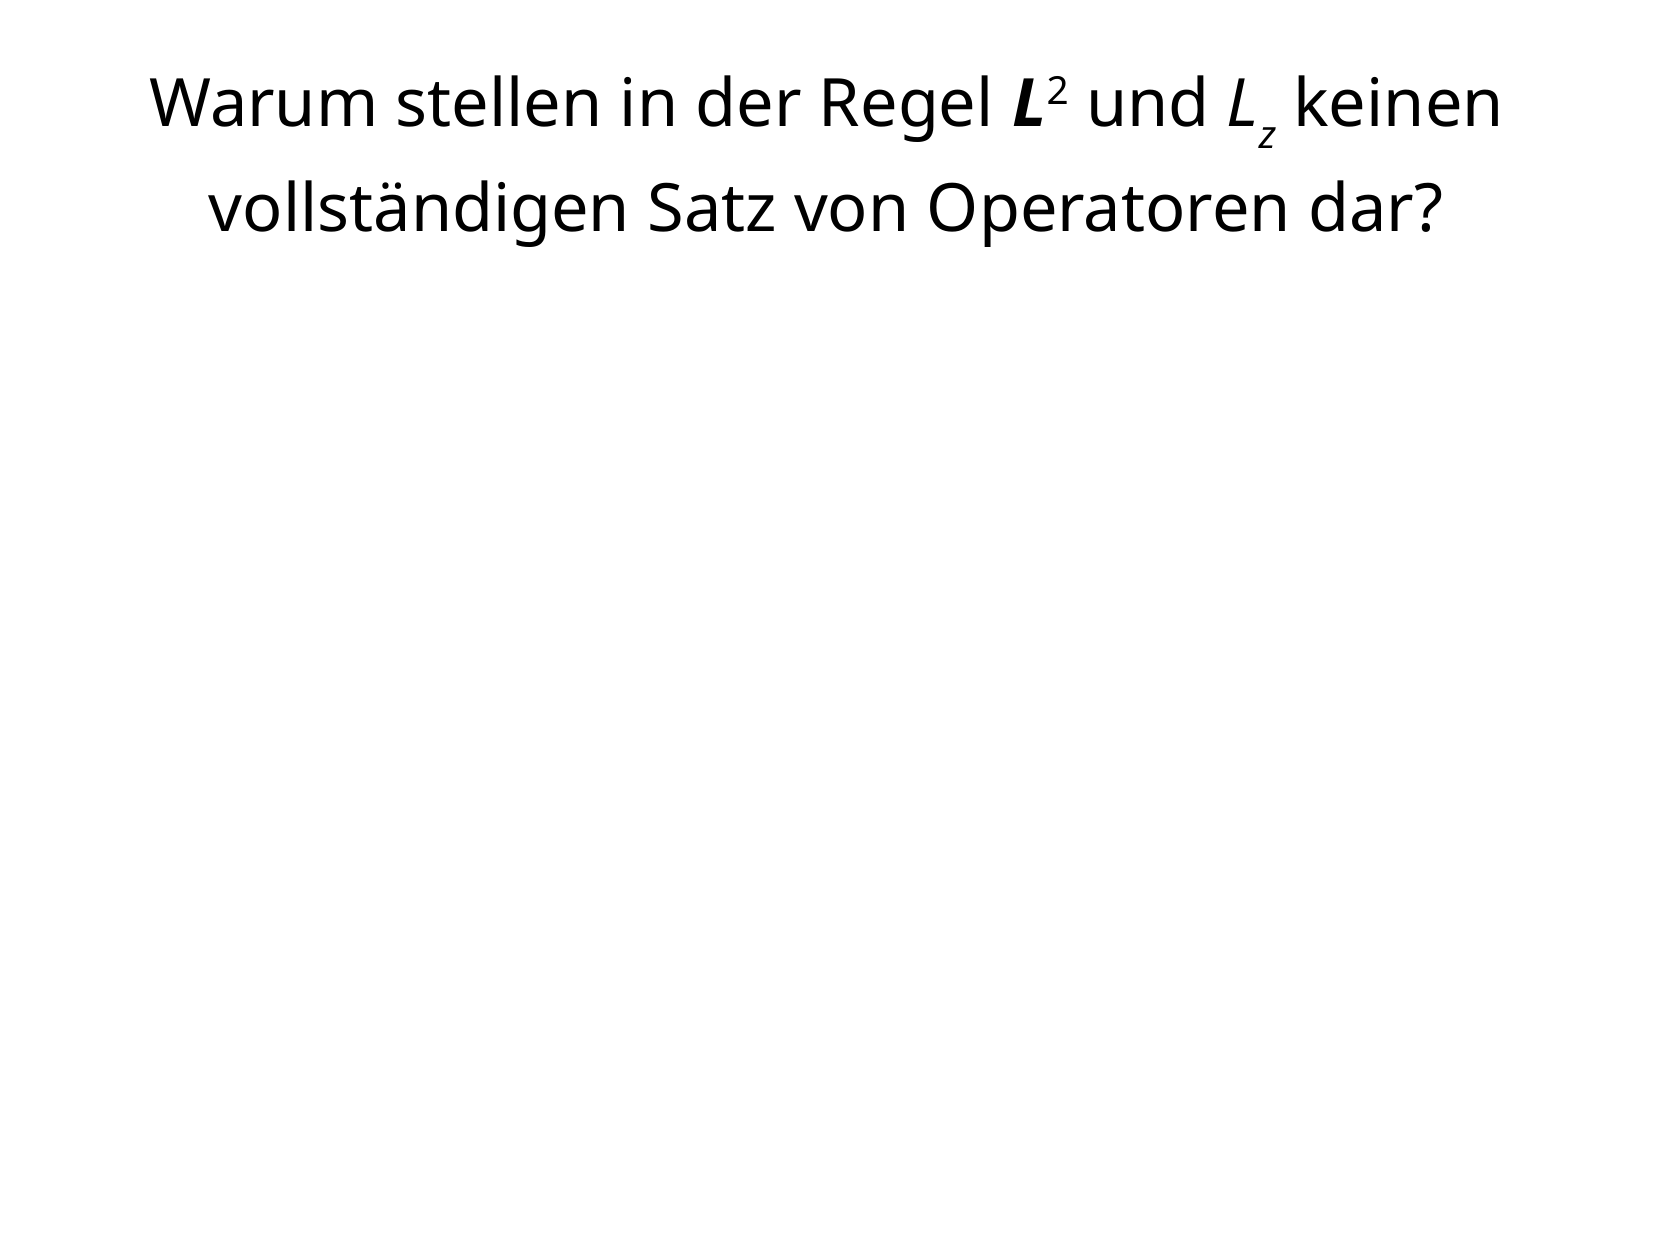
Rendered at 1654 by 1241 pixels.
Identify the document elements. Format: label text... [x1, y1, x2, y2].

title Warum stellen in der Regel L2 und Lz keinen vollständigen Satz von Operatoren dar? [82, 49, 1571, 257]
